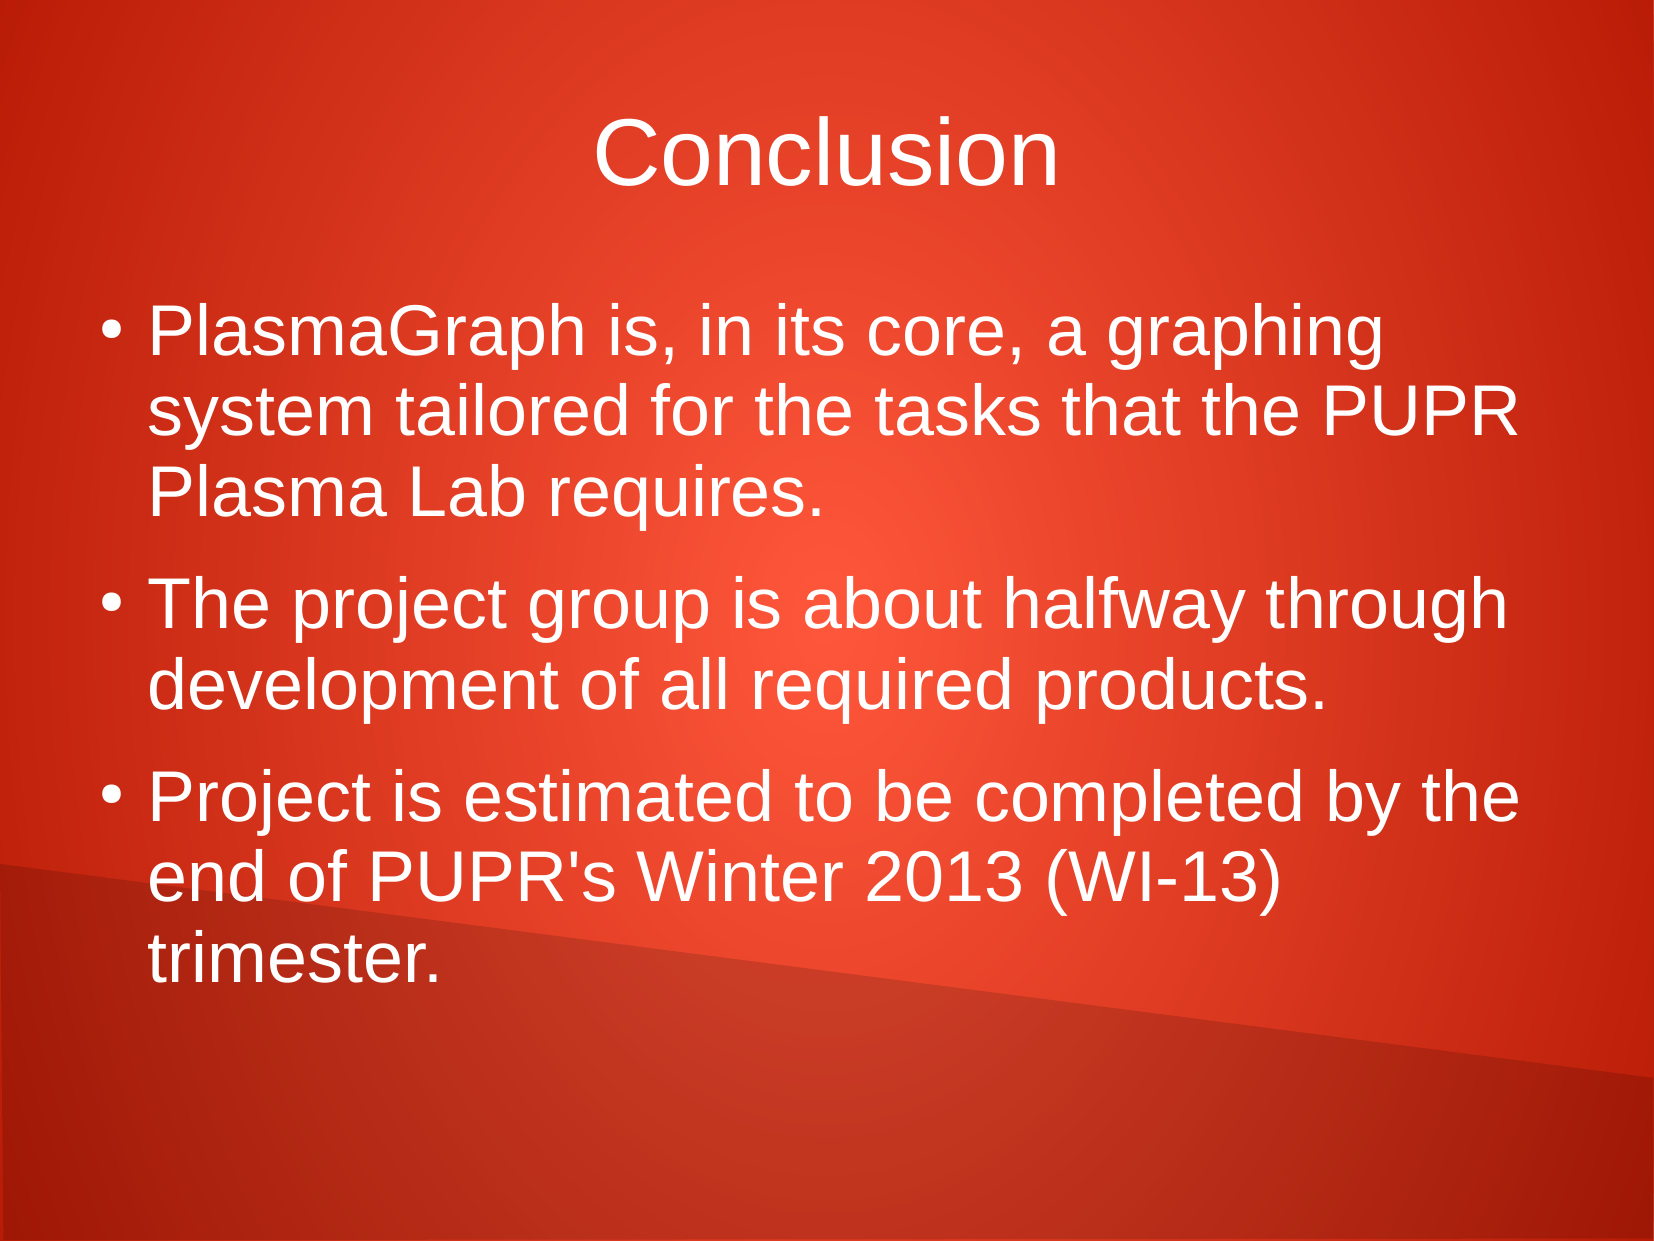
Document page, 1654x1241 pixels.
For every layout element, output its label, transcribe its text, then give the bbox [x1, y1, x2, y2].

title Conclusion [82, 49, 1571, 257]
list PlasmaGraph is, in its core, a graphing system tailored for the tasks that the PUPR Plasma Lab requires. The project group is about halfway through development of all required products. Project is estimated to be completed by the end of PUPR's Winter 2013 (WI-13) trimester. [82, 290, 1571, 1010]
